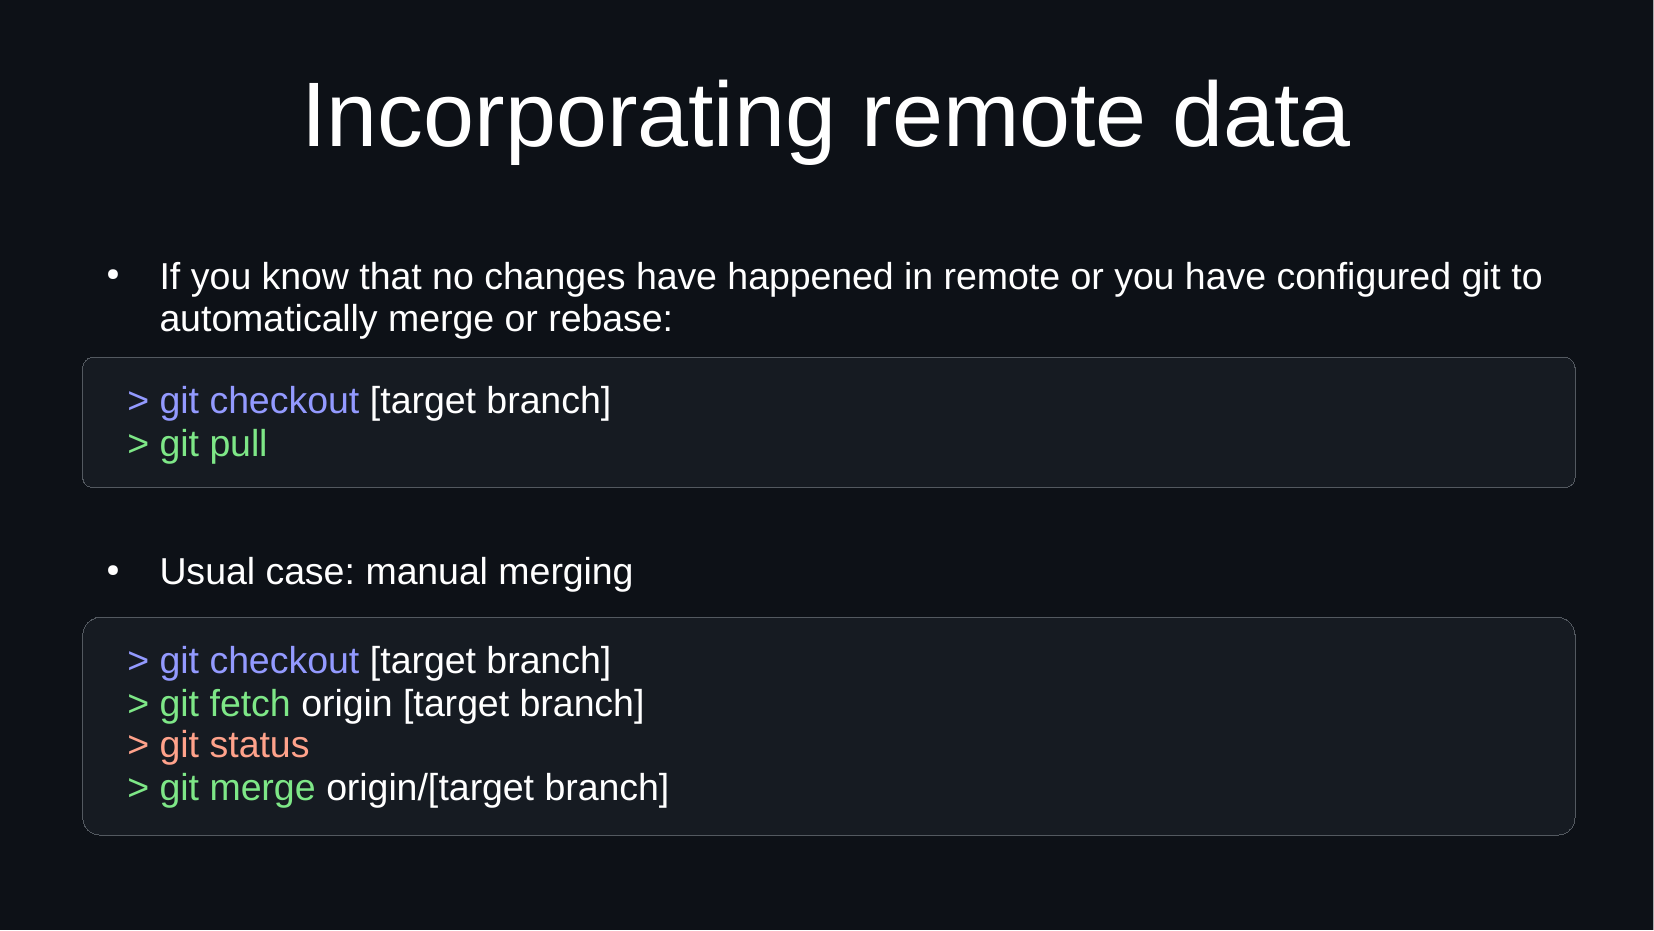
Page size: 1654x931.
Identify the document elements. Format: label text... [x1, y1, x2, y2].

text_box > git checkout [target branch] > git pull [112, 372, 1576, 472]
text_box [82, 358, 1576, 488]
title Incorporating remote data [82, 37, 1571, 193]
text_box > git checkout [target branch] > git fetch origin [target branch] > git status > git merge origin/[target branch] [112, 632, 1576, 816]
list If you know that no changes have happened in remote or you have configured git to automatically merge or rebase: [88, 255, 1577, 361]
text_box [82, 622, 1576, 836]
list Usual case: manual merging [88, 550, 1577, 657]
